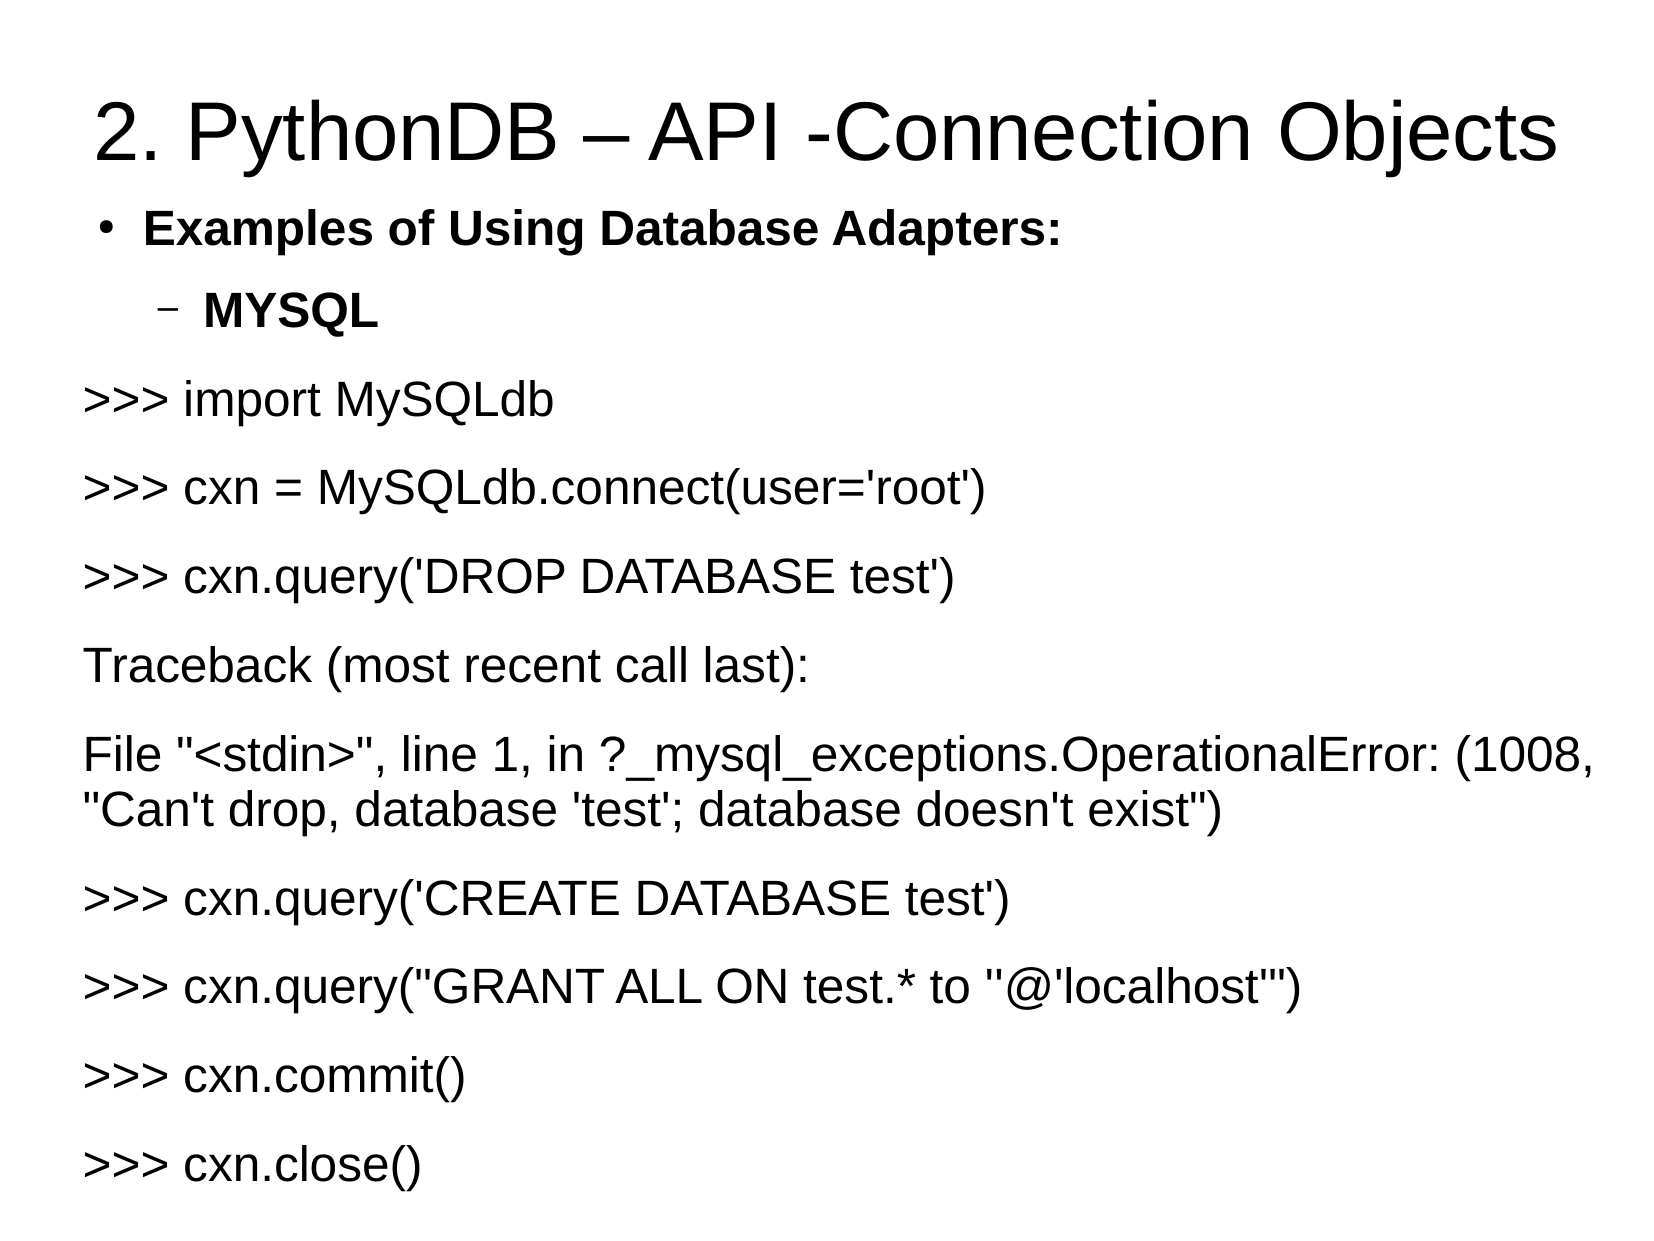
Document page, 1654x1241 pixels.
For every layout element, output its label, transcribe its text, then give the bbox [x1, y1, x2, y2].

title 2. PythonDB – API -Connection Objects [82, 62, 1571, 200]
list Examples of Using Database Adapters: MYSQL >>> import MySQLdb >>> cxn = MySQLdb.connect(user='root') >>> cxn.query('DROP DATABASE test') Traceback (most recent call last): File "<stdin>", line 1, in ?_mysql_exceptions.OperationalError: (1008, "Can't drop, database 'test'; database doesn't exist") >>> cxn.query('CREATE DATABASE test') >>> cxn.query("GRANT ALL ON test.* to ''@'localhost'") >>> cxn.commit() >>> cxn.close() [82, 200, 1607, 1193]
